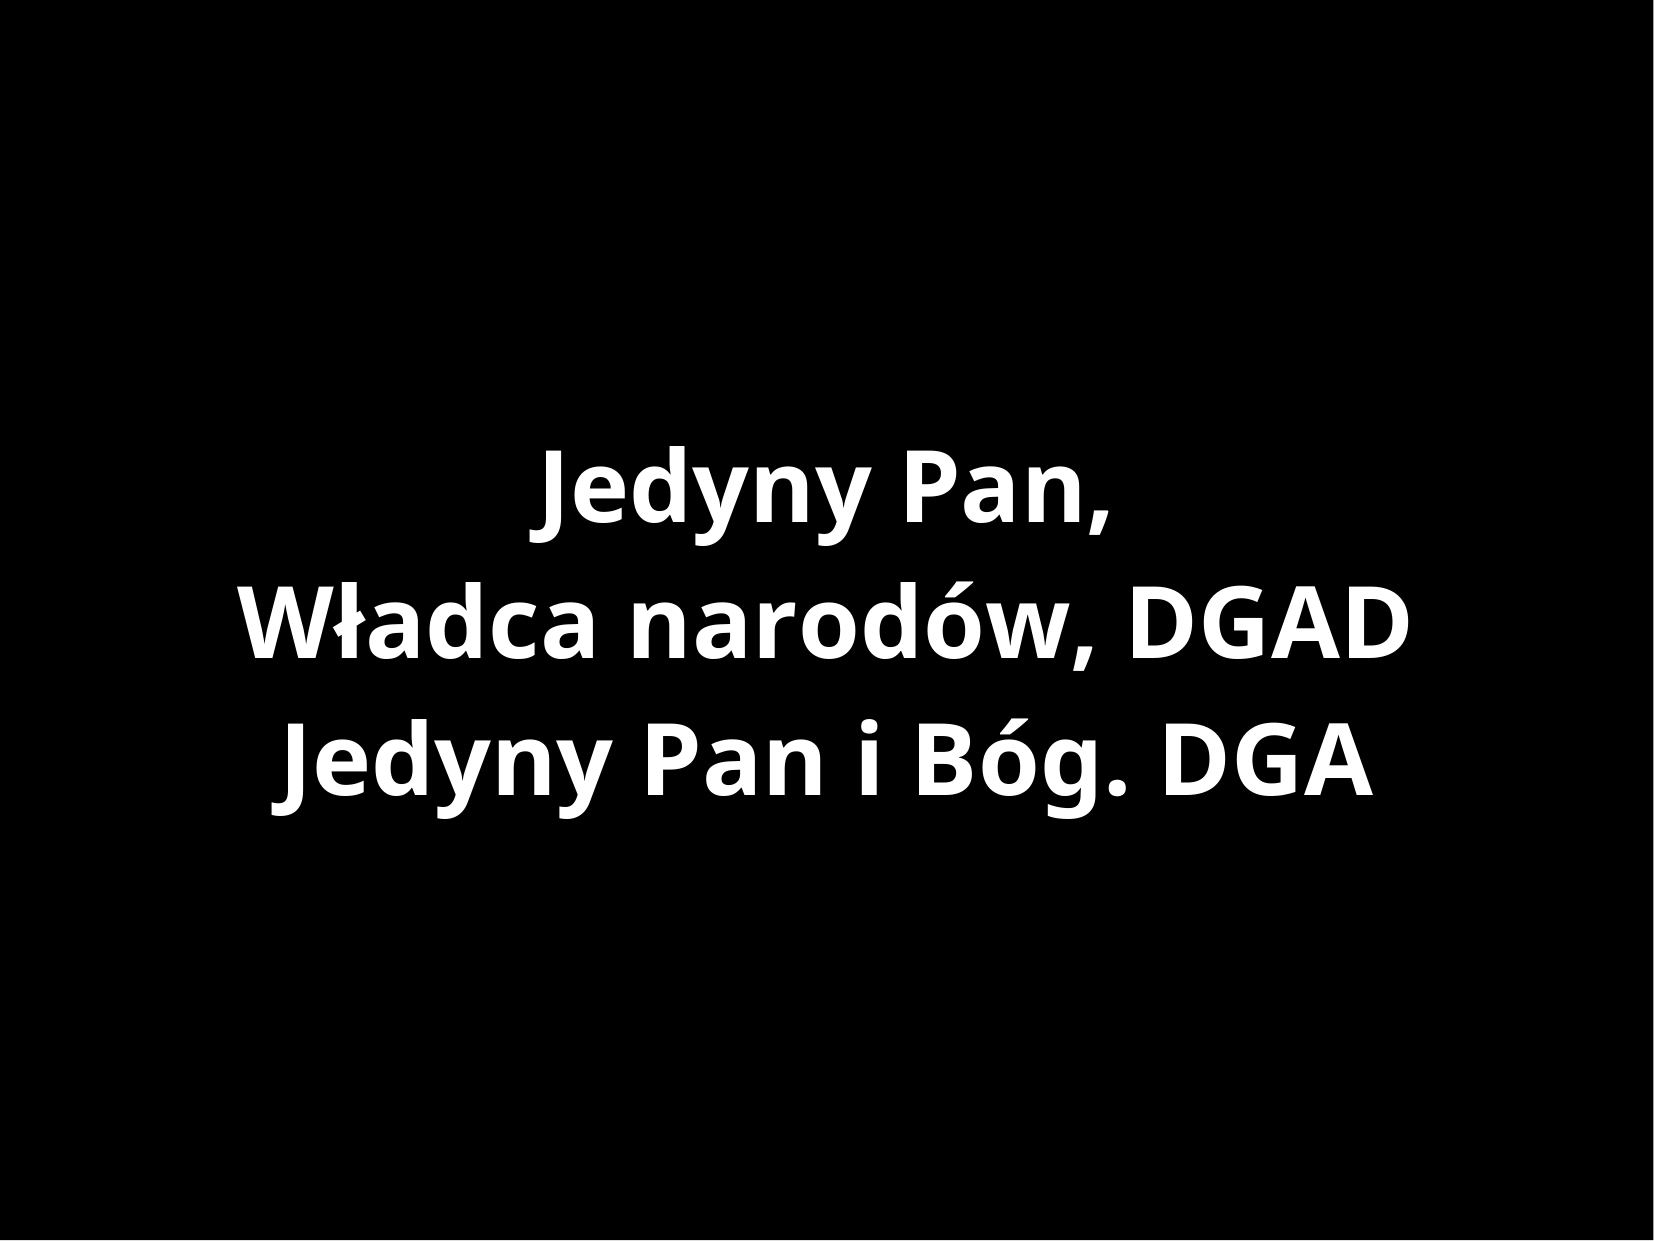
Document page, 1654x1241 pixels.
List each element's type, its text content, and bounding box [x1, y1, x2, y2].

title Jedyny Pan, Władca narodów, DGAD Jedyny Pan i Bóg. DGA [0, 0, 1654, 1241]
